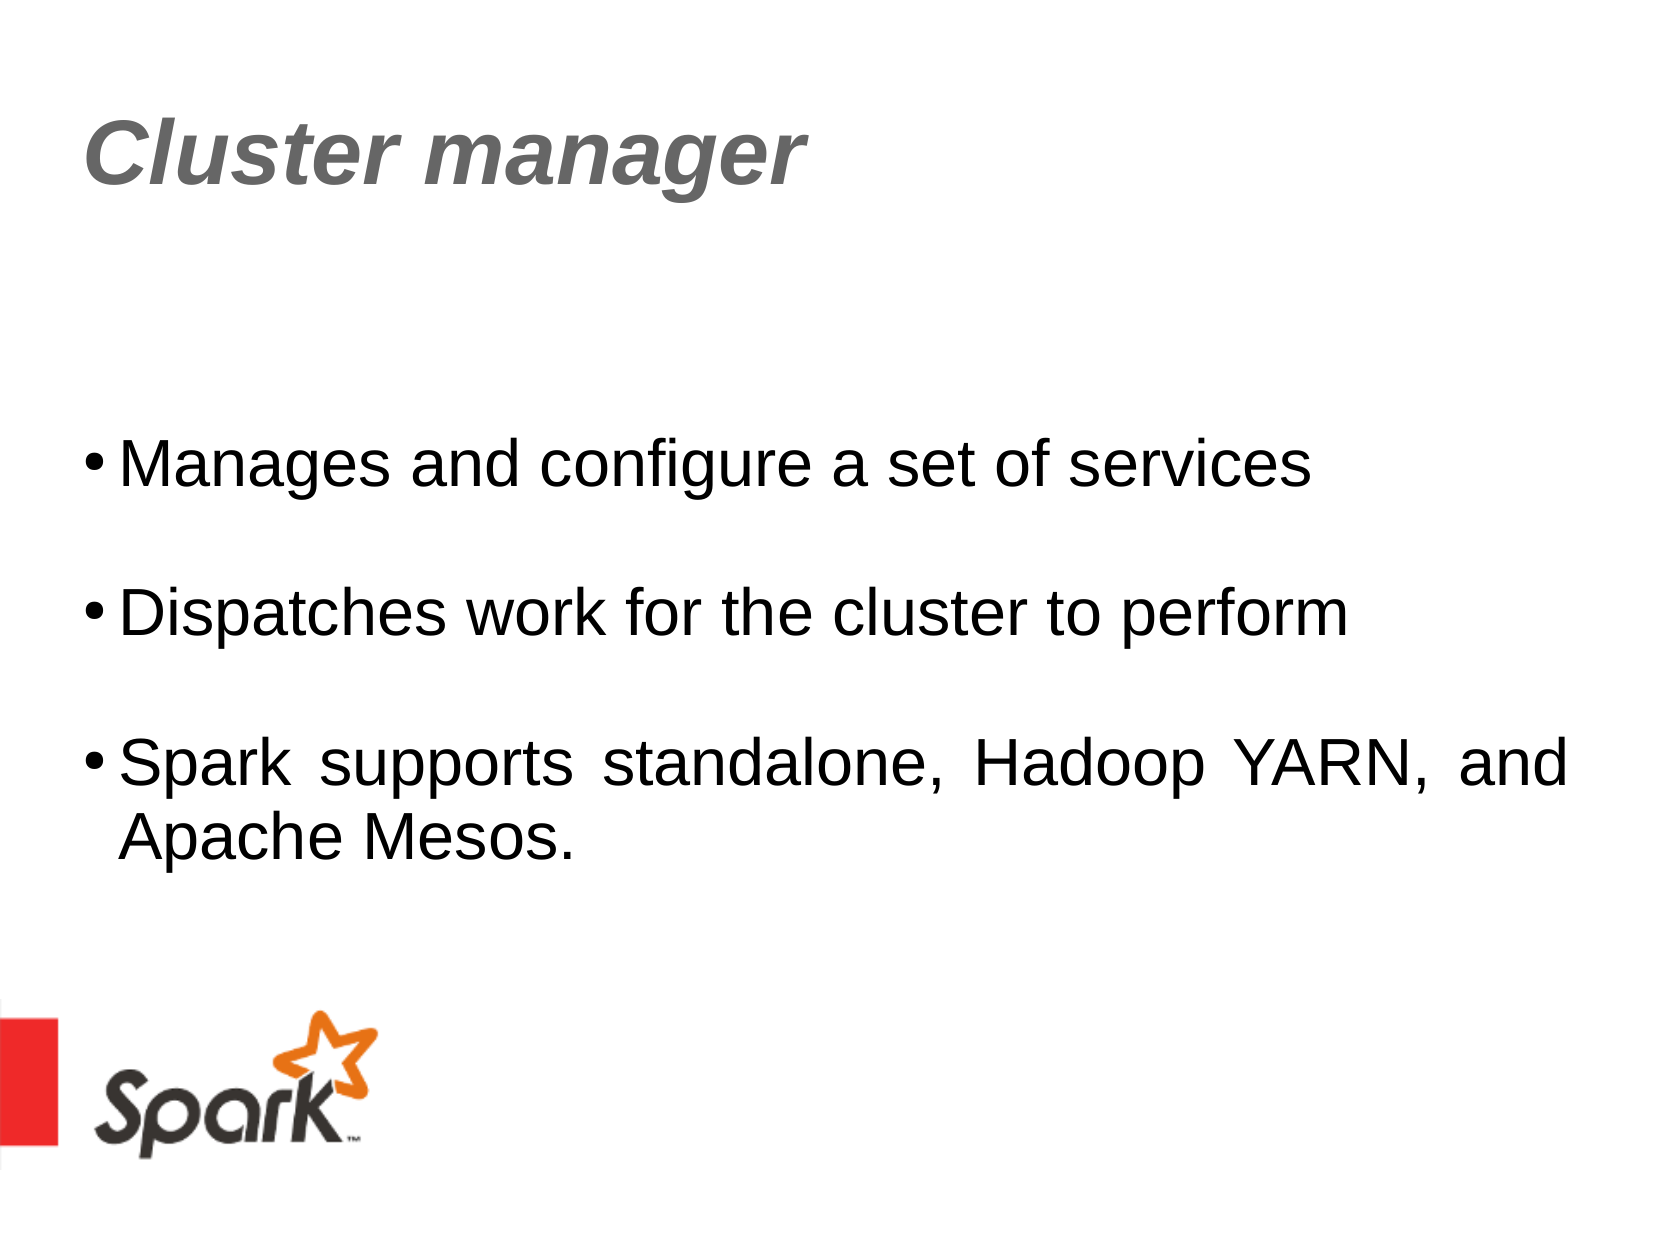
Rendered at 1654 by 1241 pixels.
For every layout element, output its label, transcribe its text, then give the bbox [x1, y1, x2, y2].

picture [0, 999, 392, 1170]
title Cluster manager [82, 49, 1571, 257]
subtitle Manages and configure a set of services Dispatches work for the cluster to perform Spark supports standalone, Hadoop YARN, and Apache Mesos. [82, 290, 1571, 1010]
